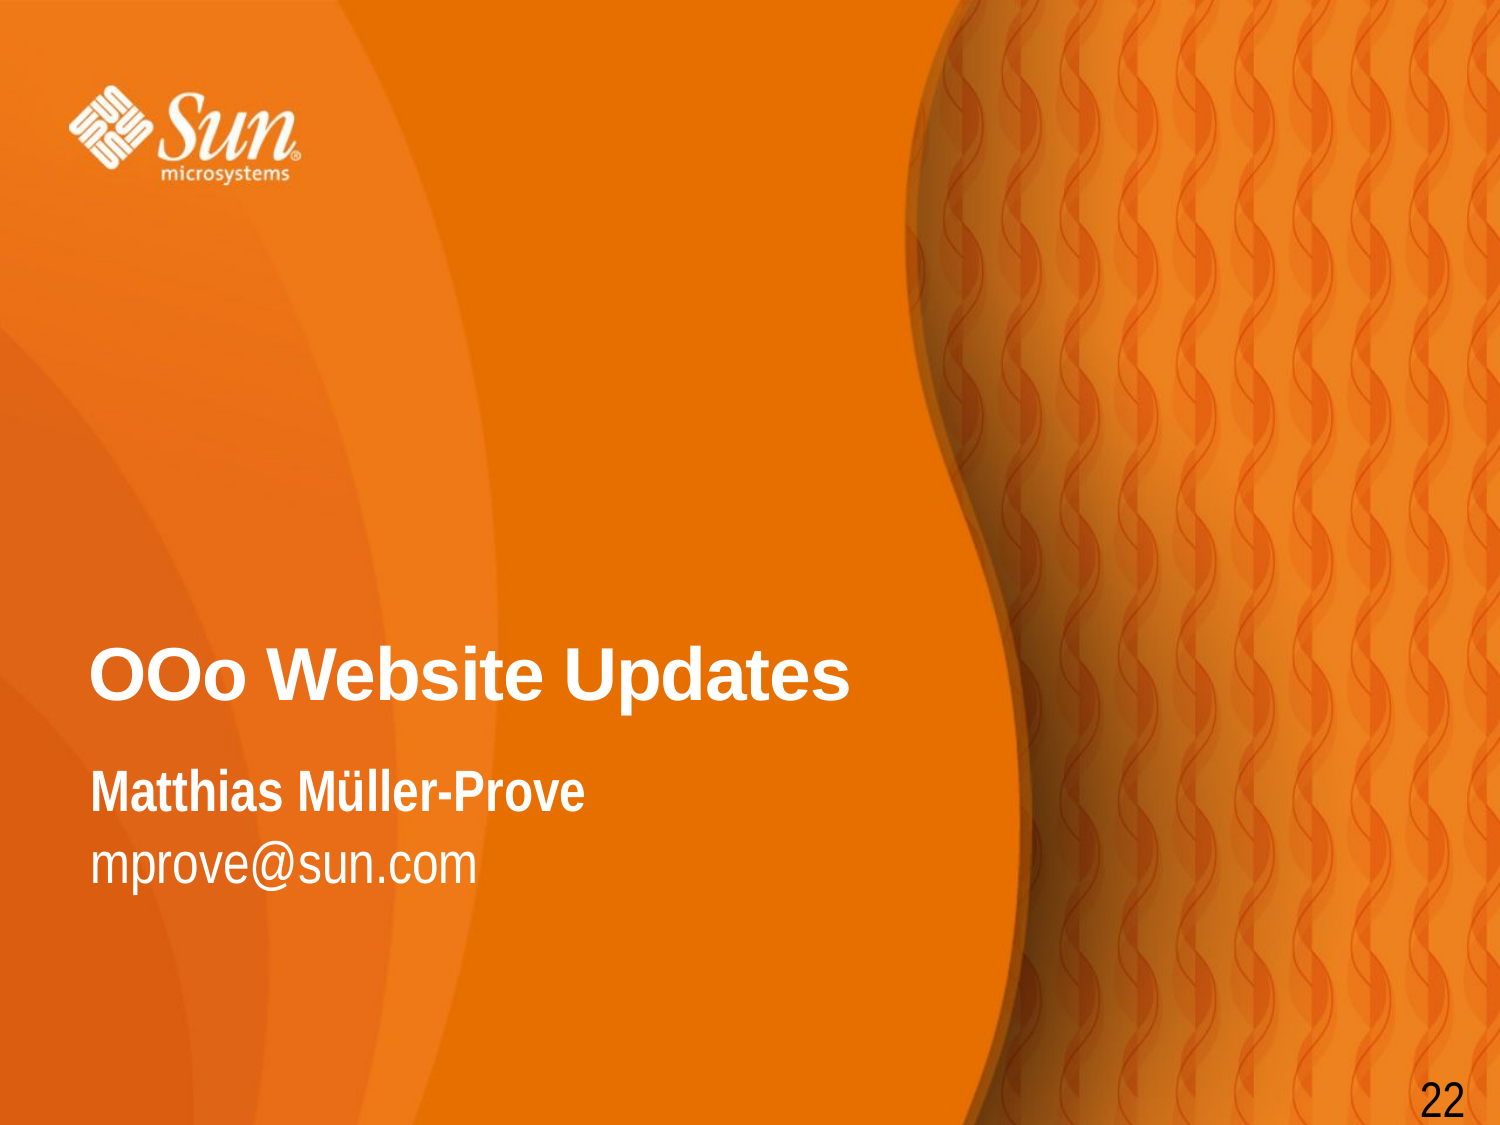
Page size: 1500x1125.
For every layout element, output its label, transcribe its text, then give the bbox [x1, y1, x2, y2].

picture [0, 0, 1500, 1125]
list Matthias Müller-Prove mprove@sun.com [90, 766, 1080, 969]
text_box <number> [1278, 1074, 1466, 1125]
title OOo Website Updates [88, 527, 970, 716]
